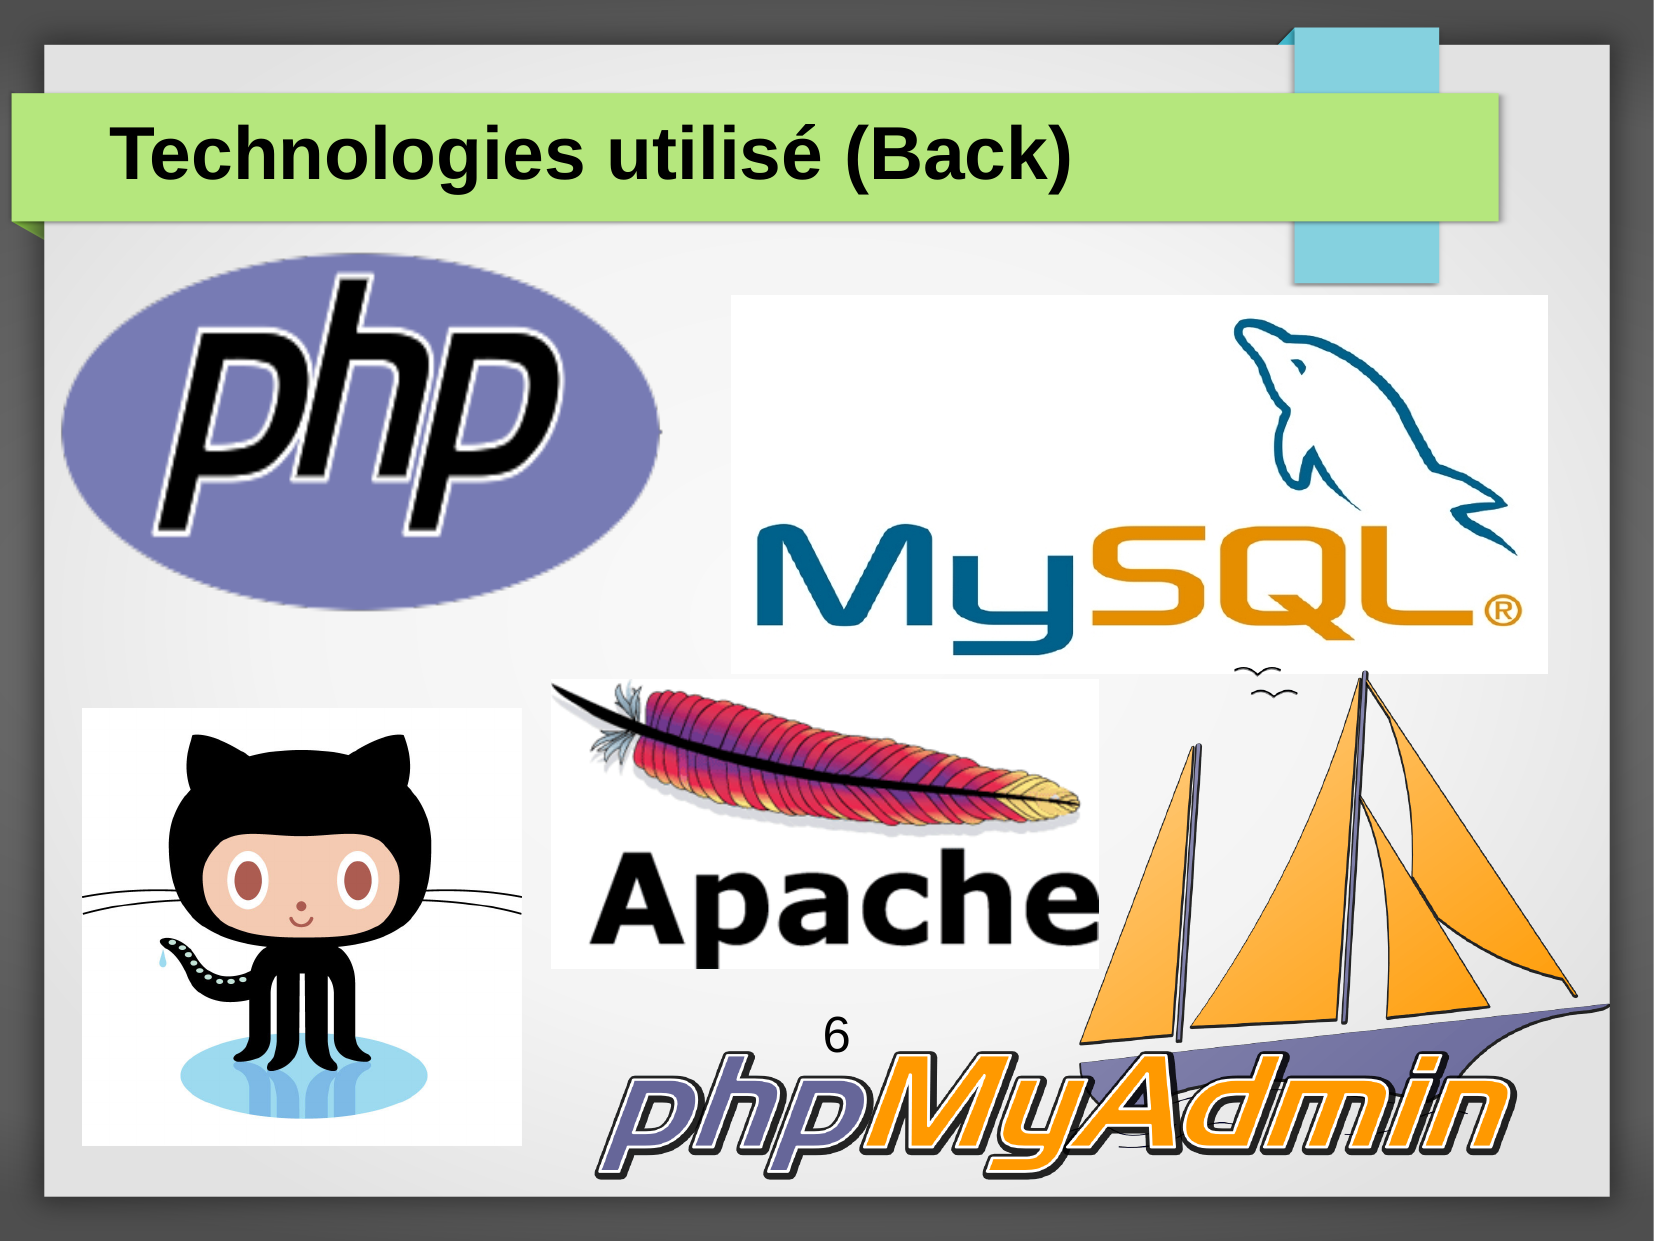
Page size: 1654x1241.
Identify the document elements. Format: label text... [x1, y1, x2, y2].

picture [0, 0, 1654, 1241]
list 6 [755, 969, 969, 1063]
title Technologies utilisé (Back) [82, 94, 1264, 213]
